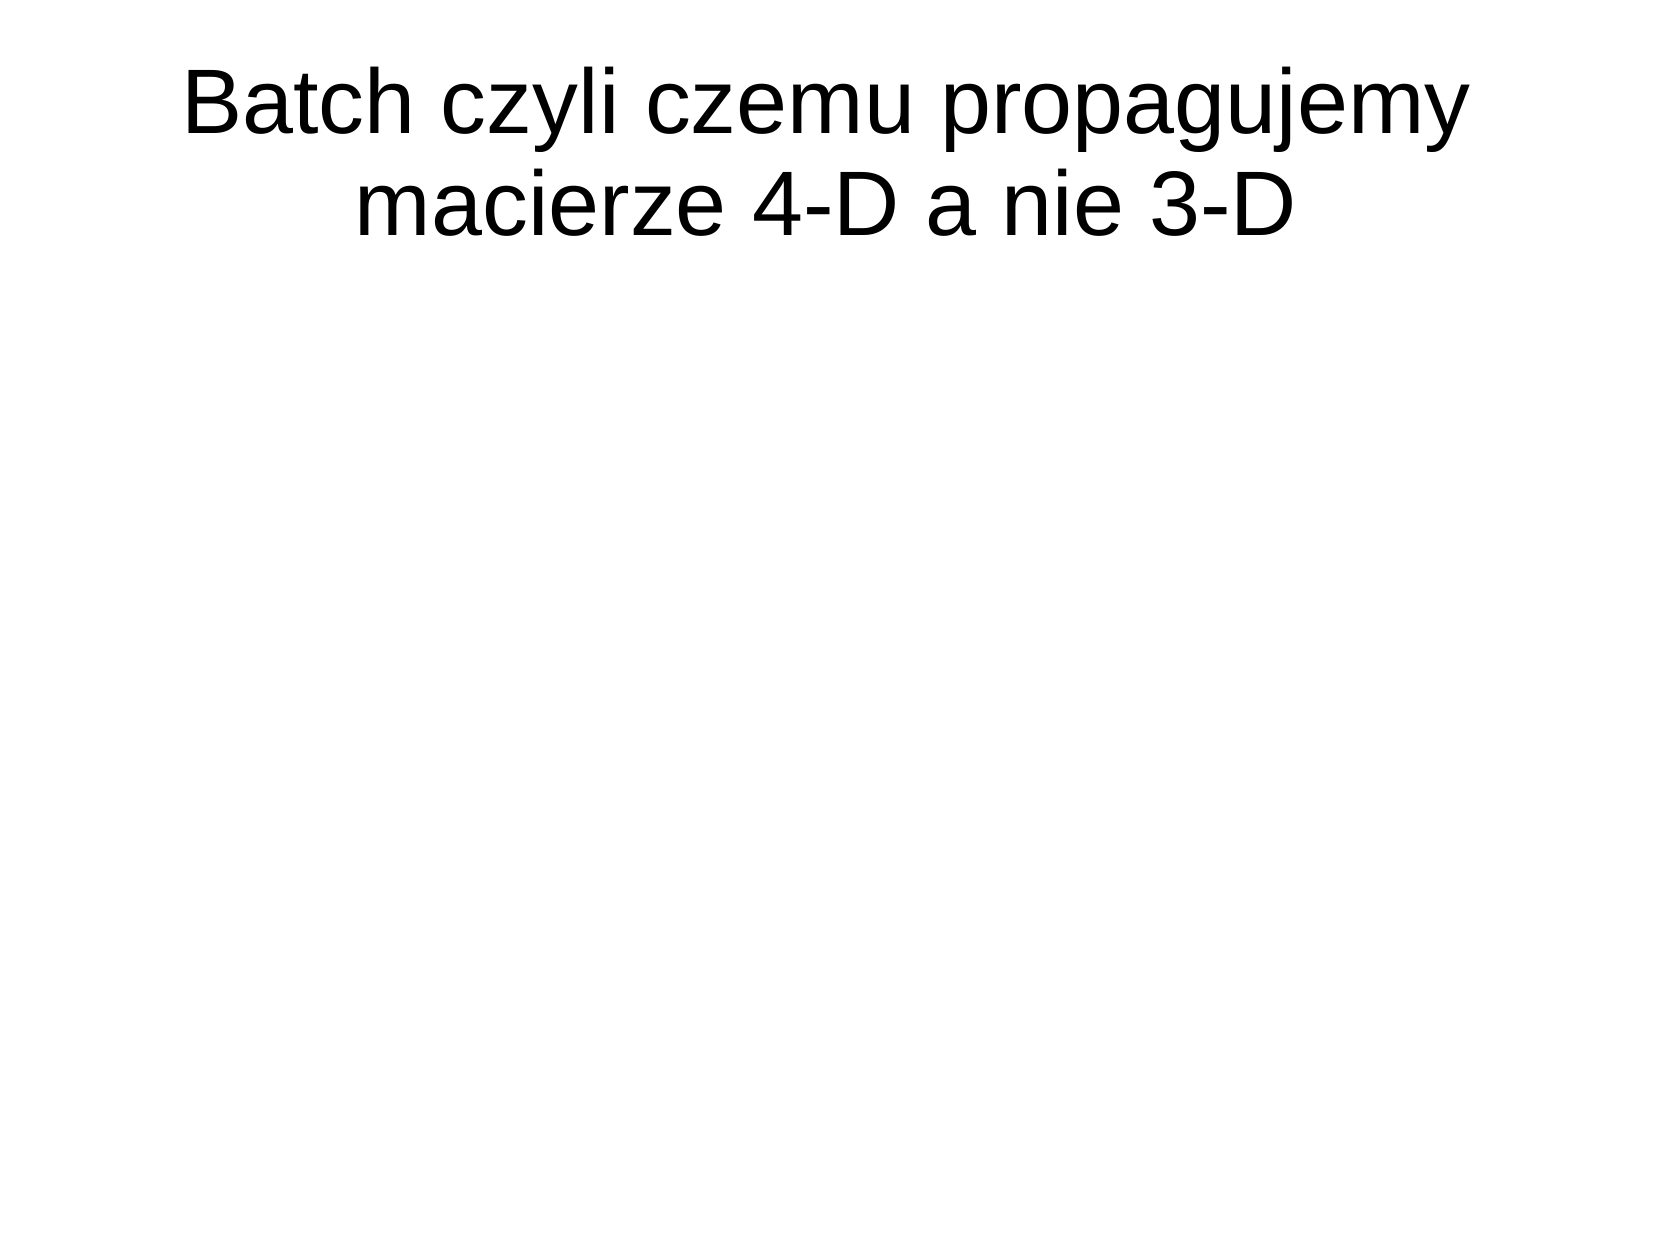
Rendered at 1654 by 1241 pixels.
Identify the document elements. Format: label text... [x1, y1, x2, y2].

title Batch czyli czemu propagujemy macierze 4-D a nie 3-D [82, 49, 1571, 257]
